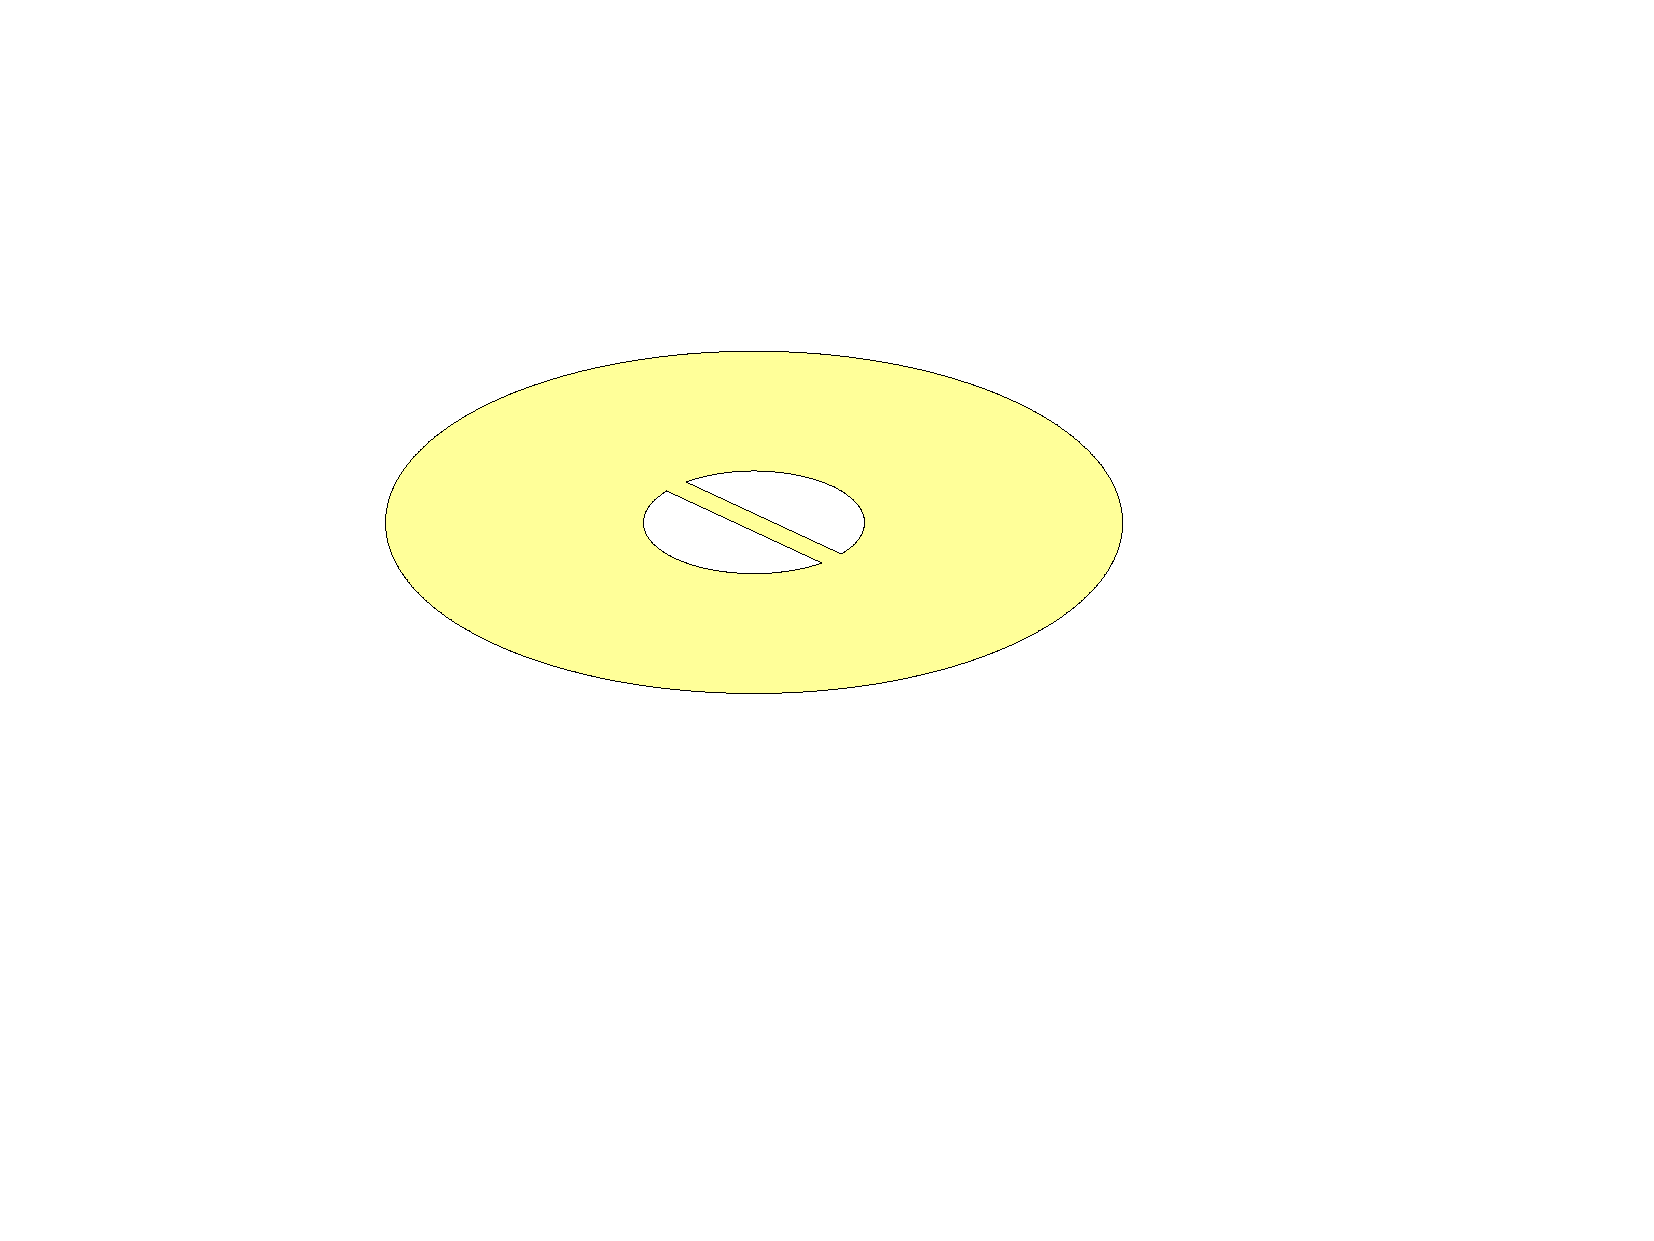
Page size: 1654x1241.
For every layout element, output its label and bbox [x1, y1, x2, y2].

text_box [385, 351, 1123, 694]
